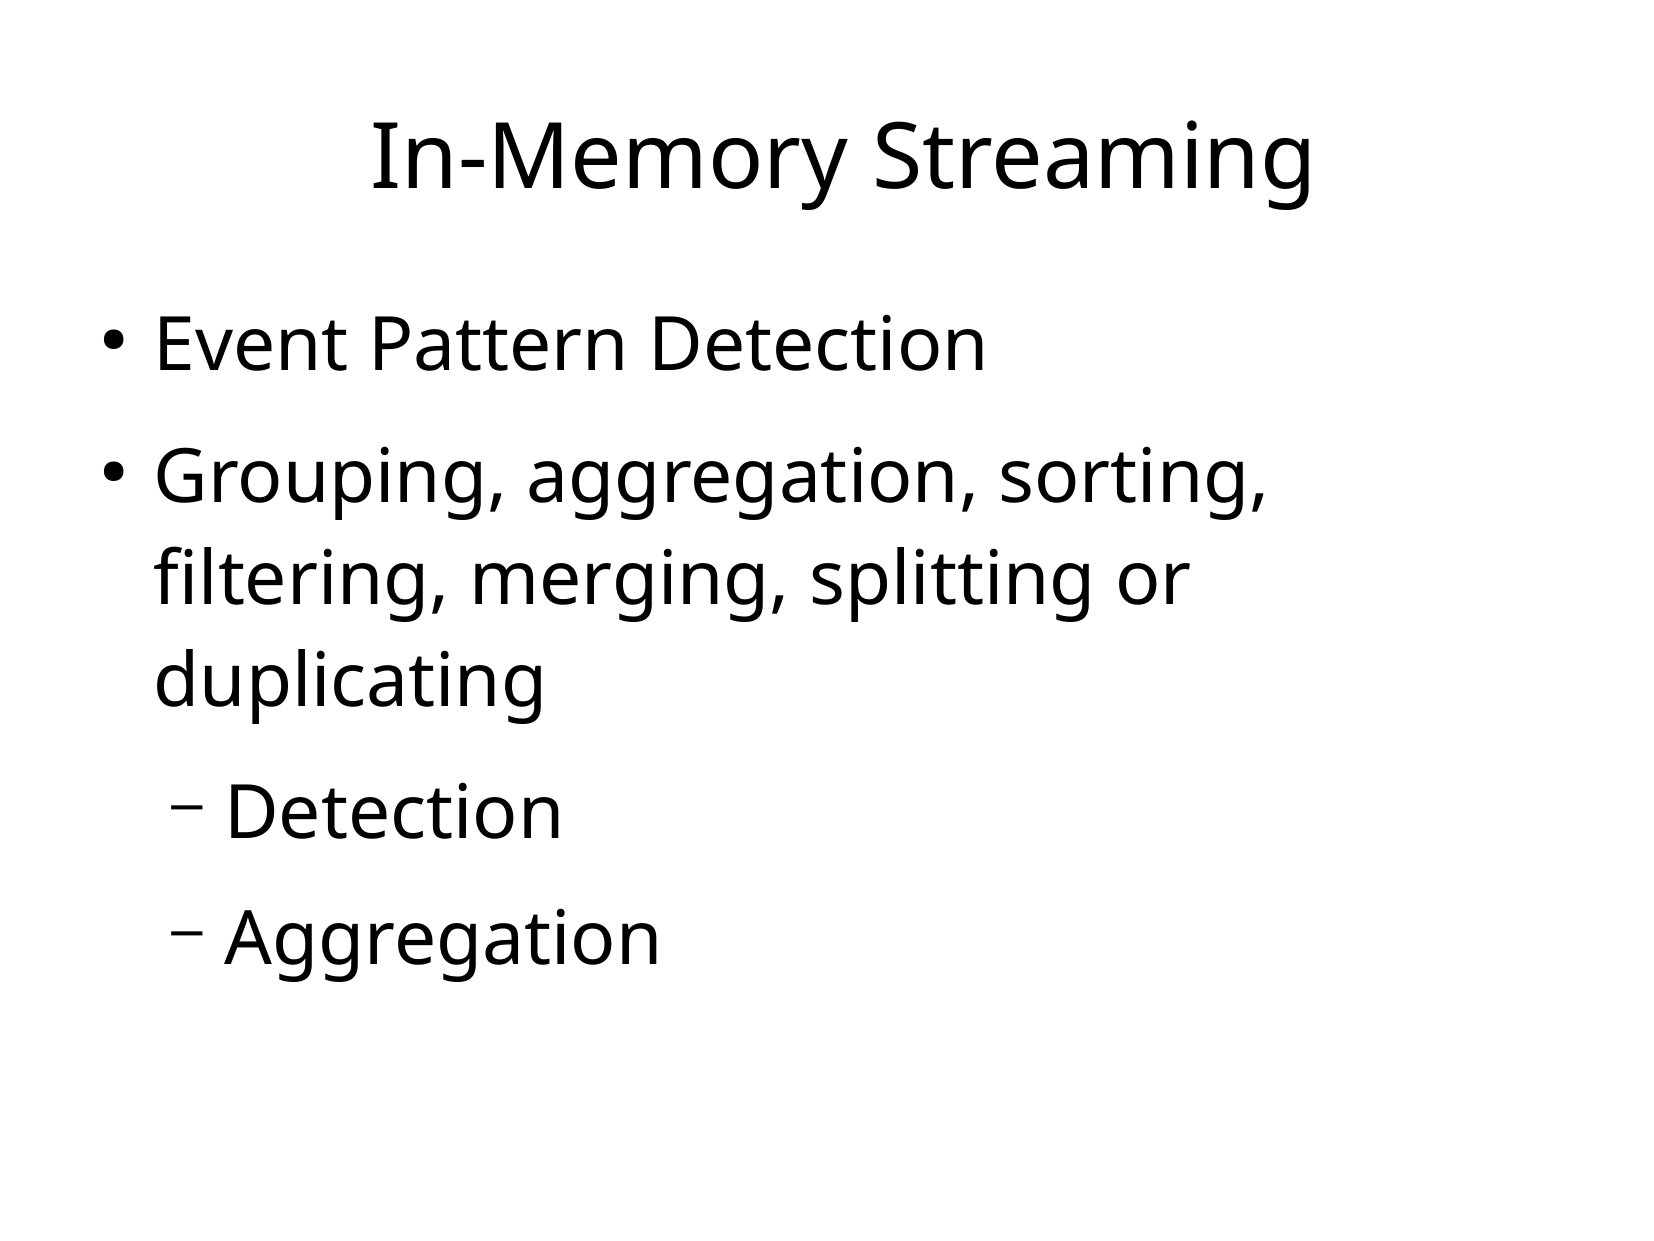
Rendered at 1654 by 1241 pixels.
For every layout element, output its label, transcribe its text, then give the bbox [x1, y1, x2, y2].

list Event Pattern Detection Grouping, aggregation, sorting, filtering, merging, splitting or duplicating Detection Aggregation [82, 290, 1571, 1010]
title In-Memory Streaming [82, 49, 1571, 257]
